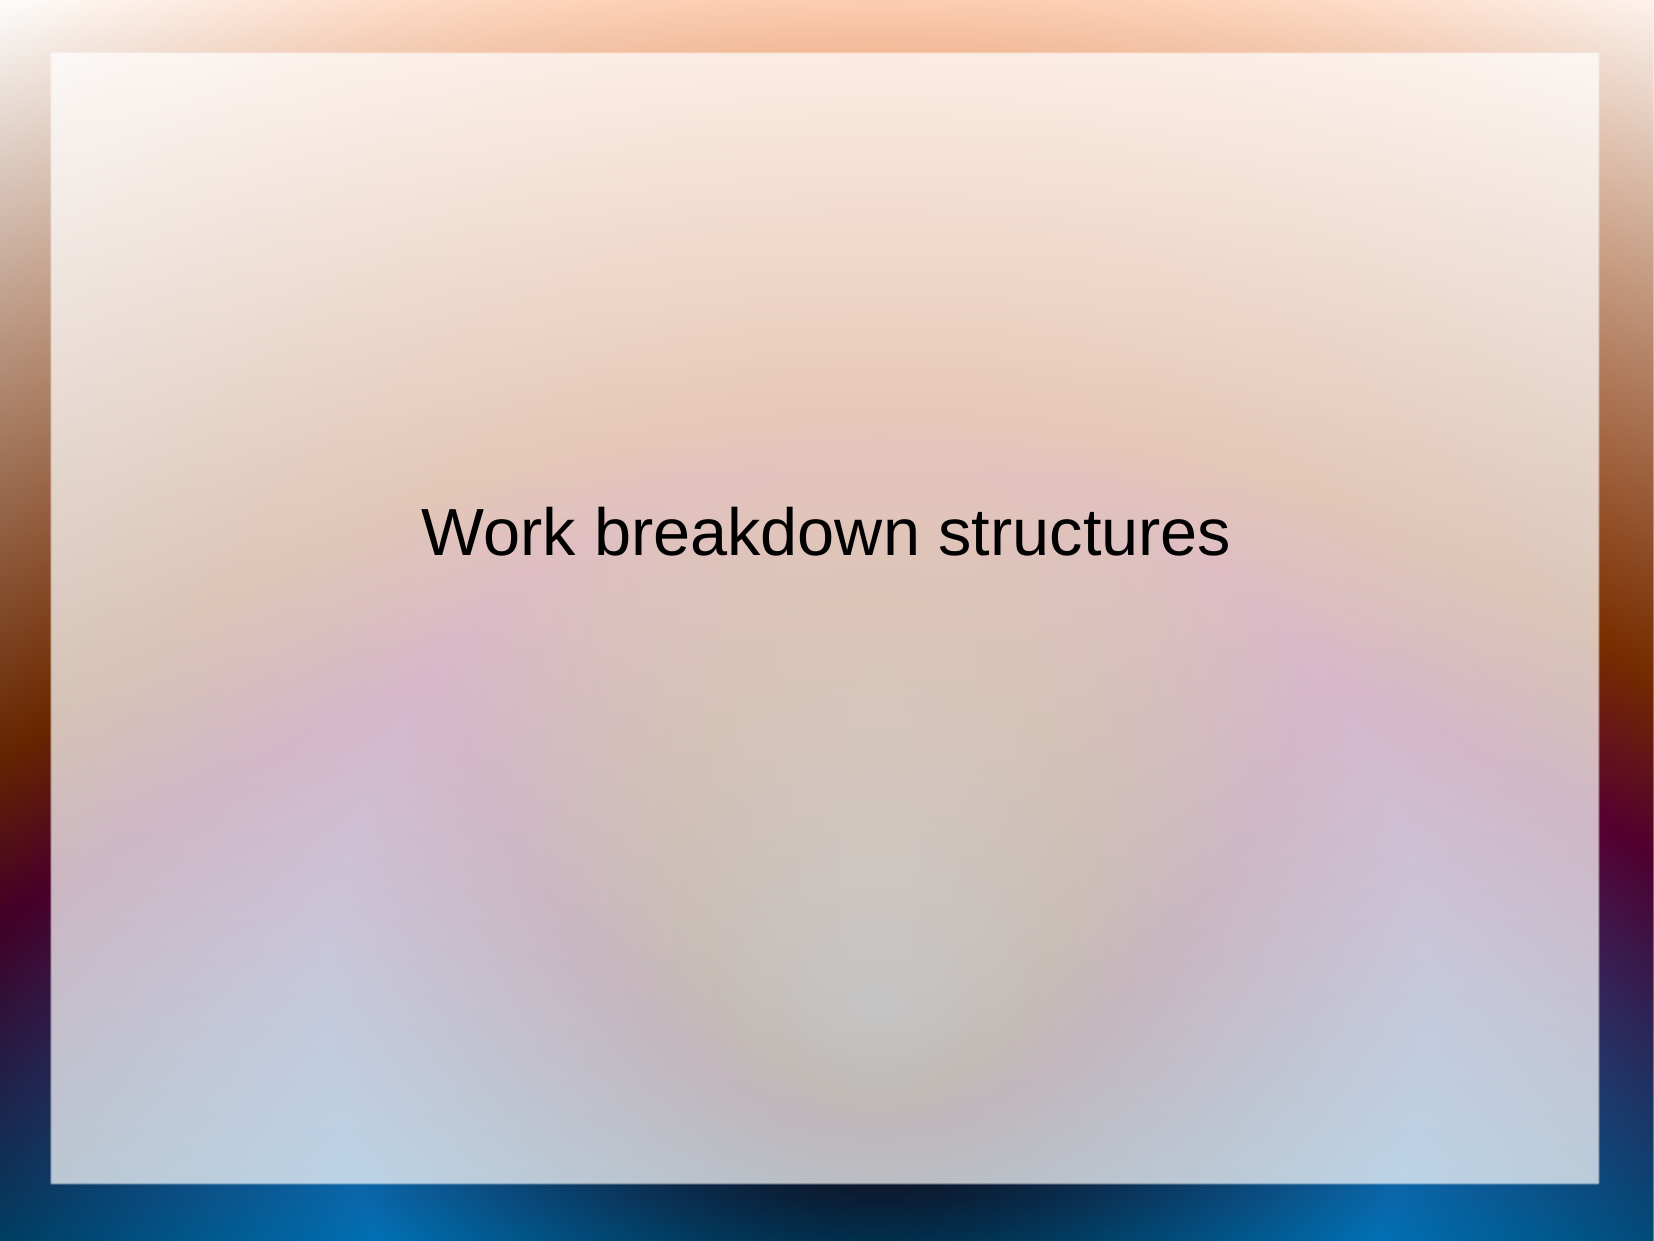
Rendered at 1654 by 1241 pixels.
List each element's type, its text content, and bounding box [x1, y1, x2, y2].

picture [0, 0, 1654, 1241]
subtitle Work breakdown structures [82, 55, 1571, 1010]
